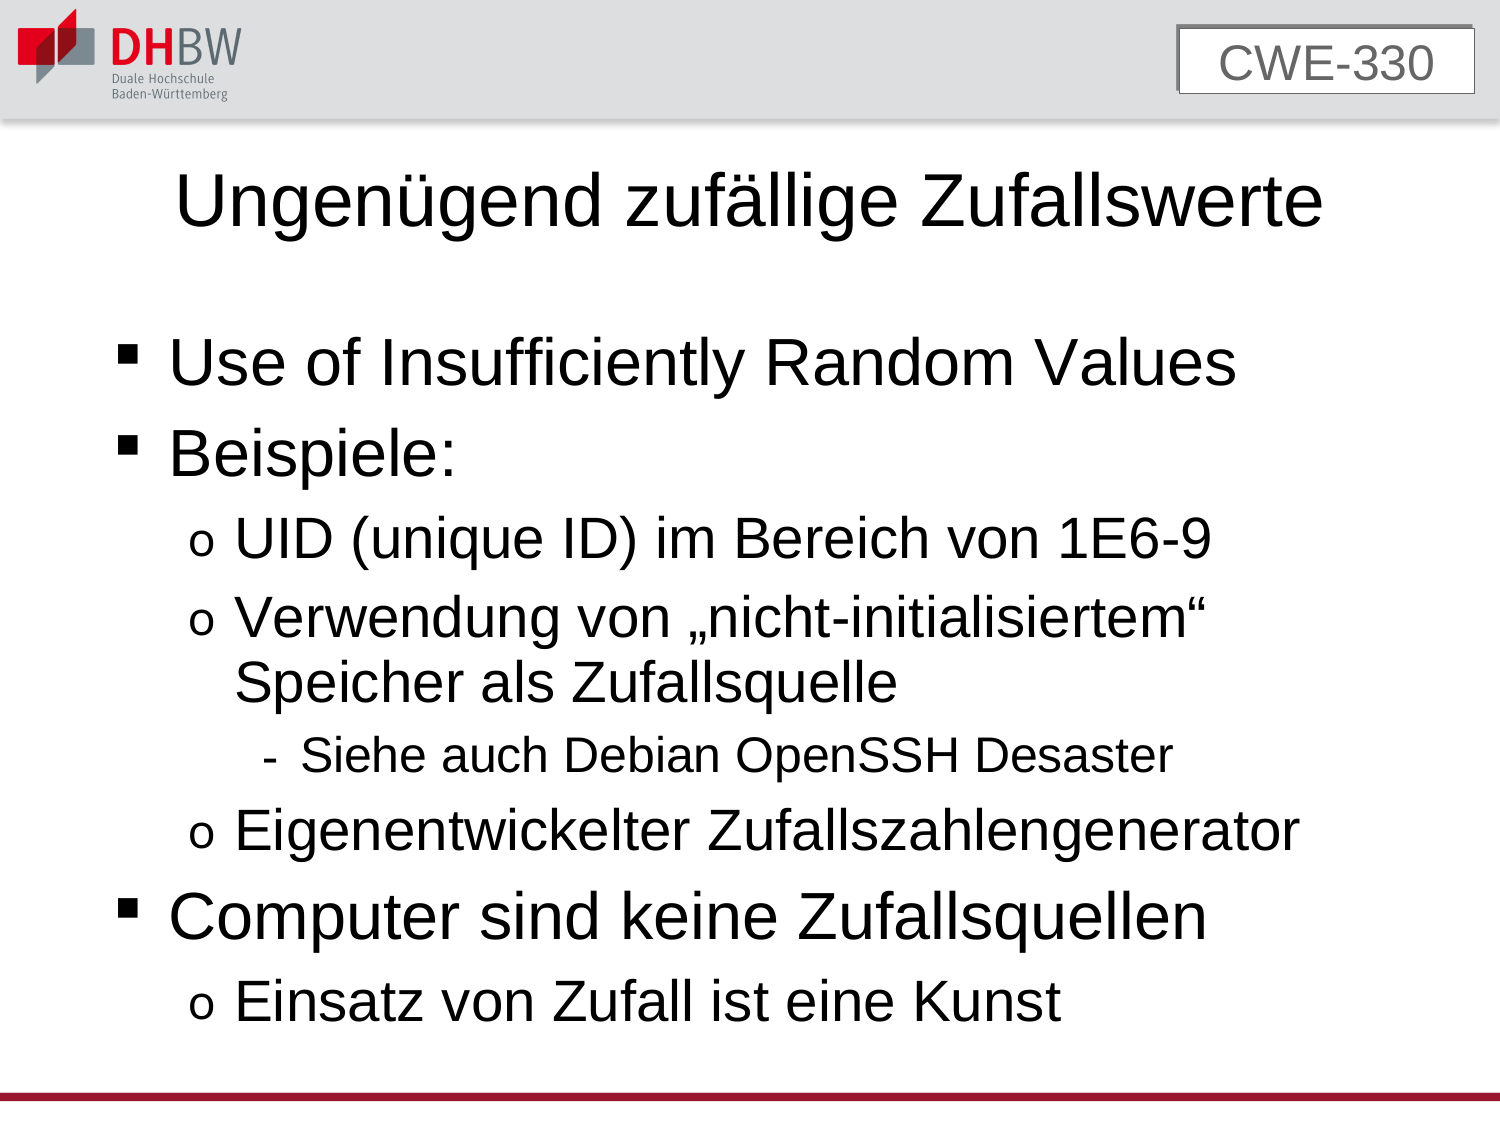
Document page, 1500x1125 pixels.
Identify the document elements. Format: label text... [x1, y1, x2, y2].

list Use of Insufficiently Random Values Beispiele: UID (unique ID) im Bereich von 1E6-9 Verwendung von „nicht-initialisiertem“ Speicher als Zufallsquelle Siehe auch Debian OpenSSH Desaster Eigenentwickelter Zufallszahlengenerator Computer sind keine Zufallsquellen Einsatz von Zufall ist eine Kunst [112, 324, 1388, 1036]
picture [0, 0, 1500, 134]
picture [0, 266, 1500, 1121]
title Ungenügend zufällige Zufallswerte [0, 134, 1500, 266]
text_box CWE-330 [1179, 28, 1475, 94]
